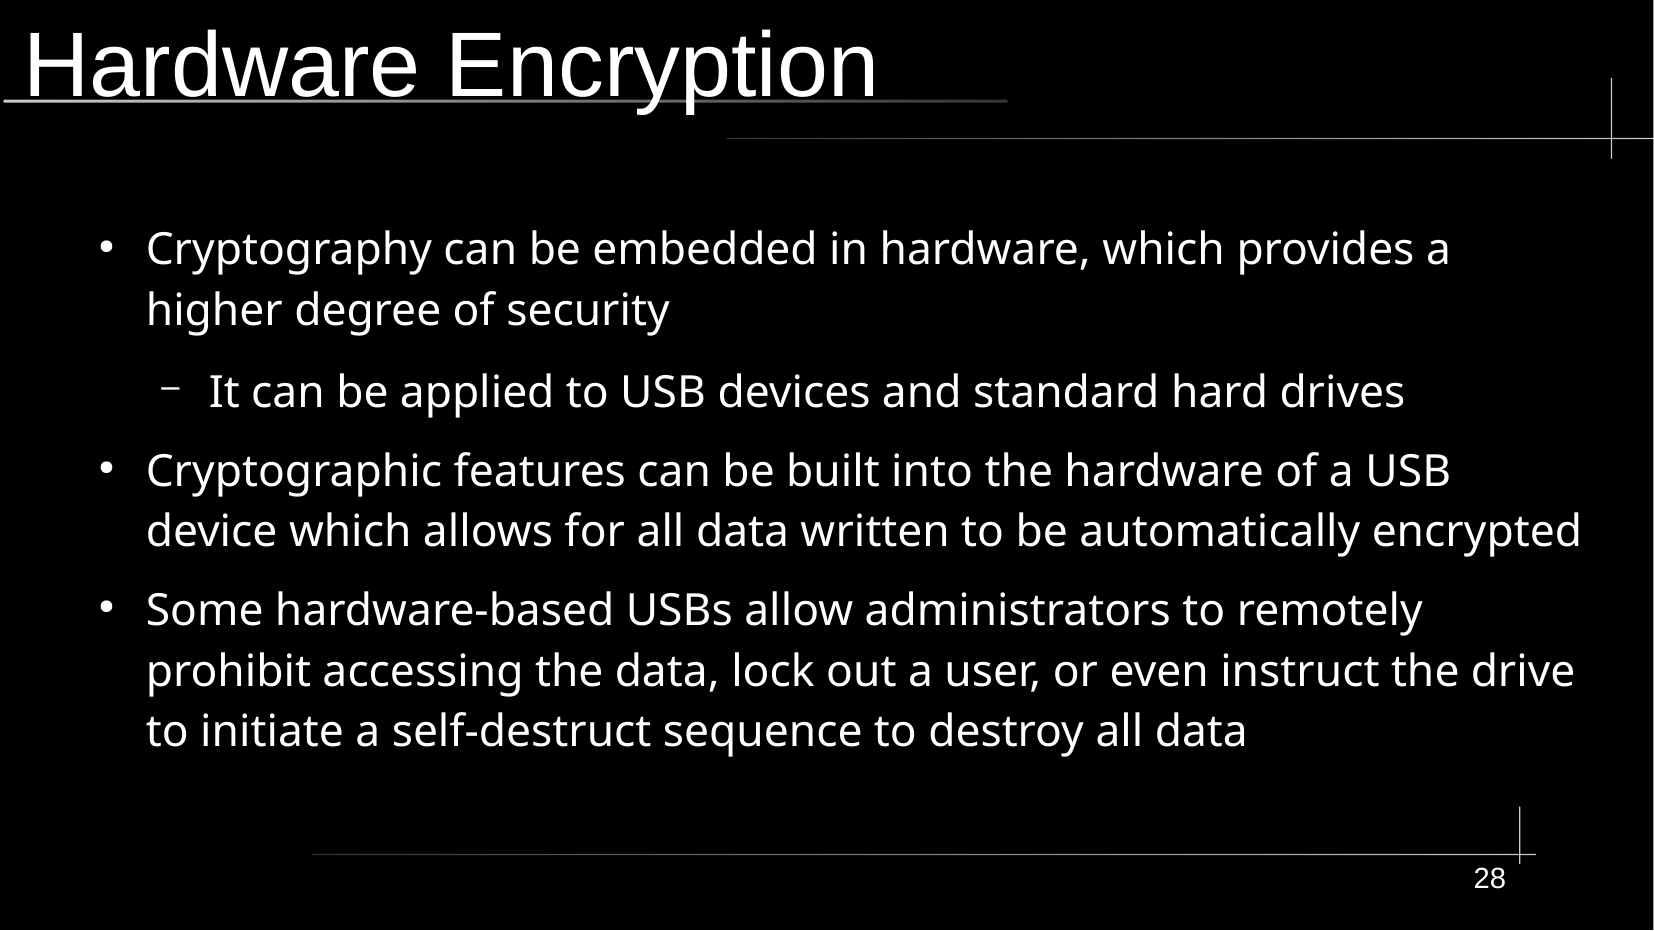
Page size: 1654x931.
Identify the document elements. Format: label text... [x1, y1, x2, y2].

list Cryptography can be embedded in hardware, which provides a higher degree of security It can be applied to USB devices and standard hard drives Cryptographic features can be built into the hardware of a USB device which allows for all data written to be automatically encrypted Some hardware-based USBs allow administrators to remotely prohibit accessing the data, lock out a user, or even instruct the drive to initiate a self-destruct sequence to destroy all data [82, 217, 1592, 811]
title Hardware Encryption [23, 11, 1589, 119]
